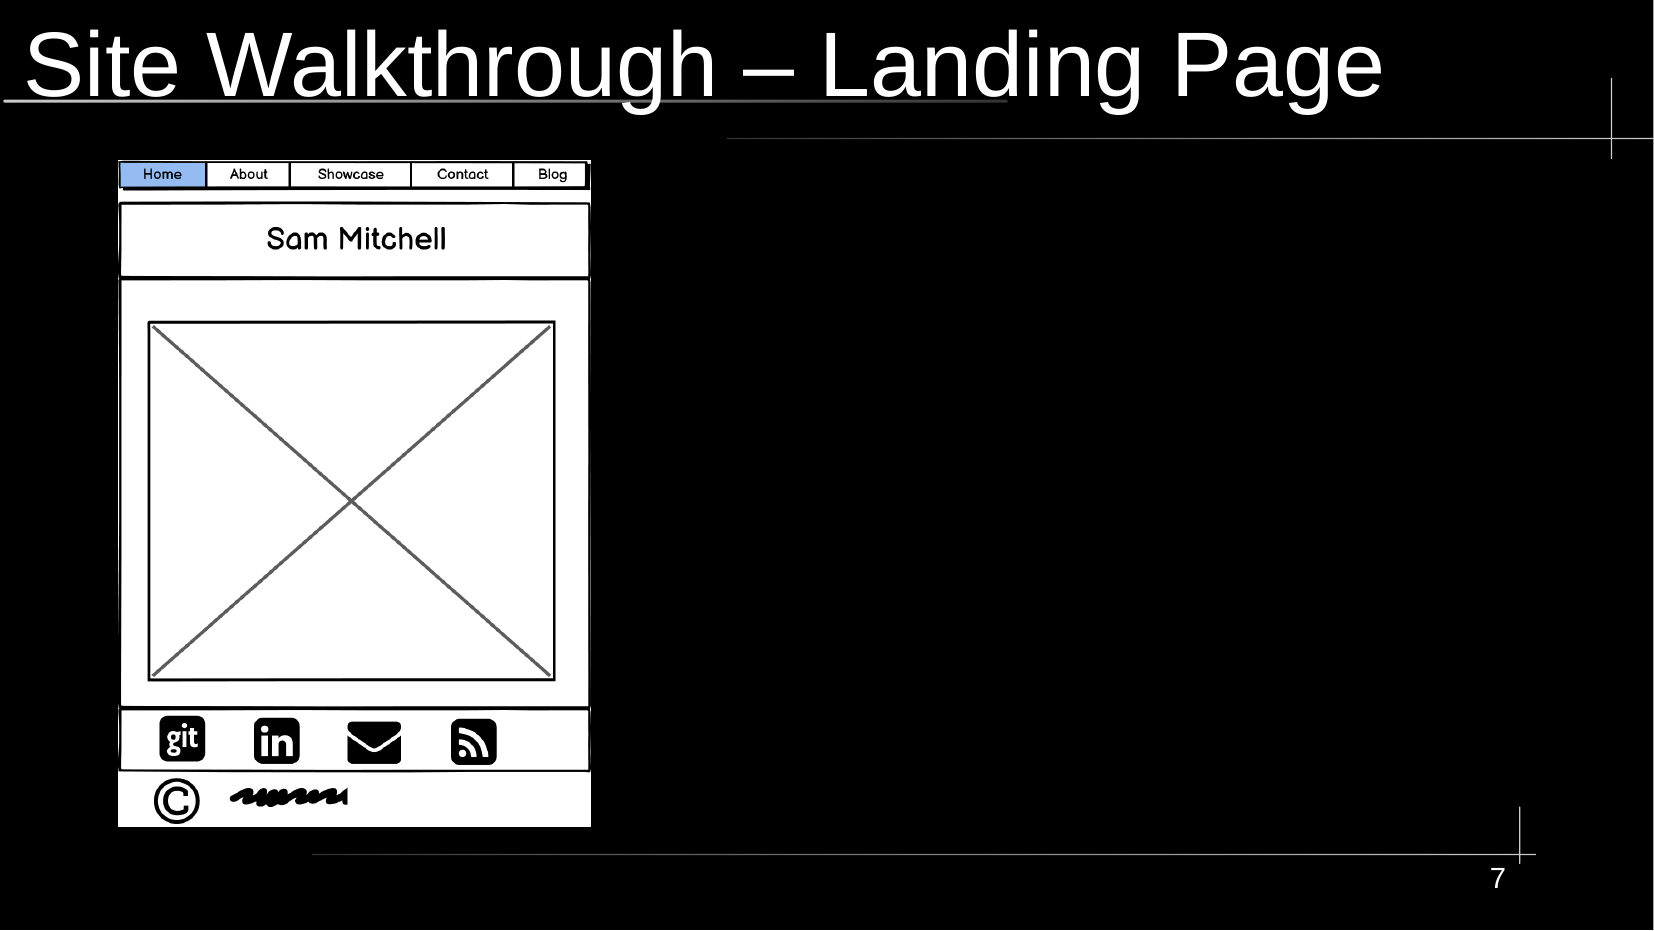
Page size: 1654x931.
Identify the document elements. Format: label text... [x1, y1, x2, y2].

title Site Walkthrough – Landing Page [23, 11, 1589, 119]
picture [118, 160, 591, 827]
